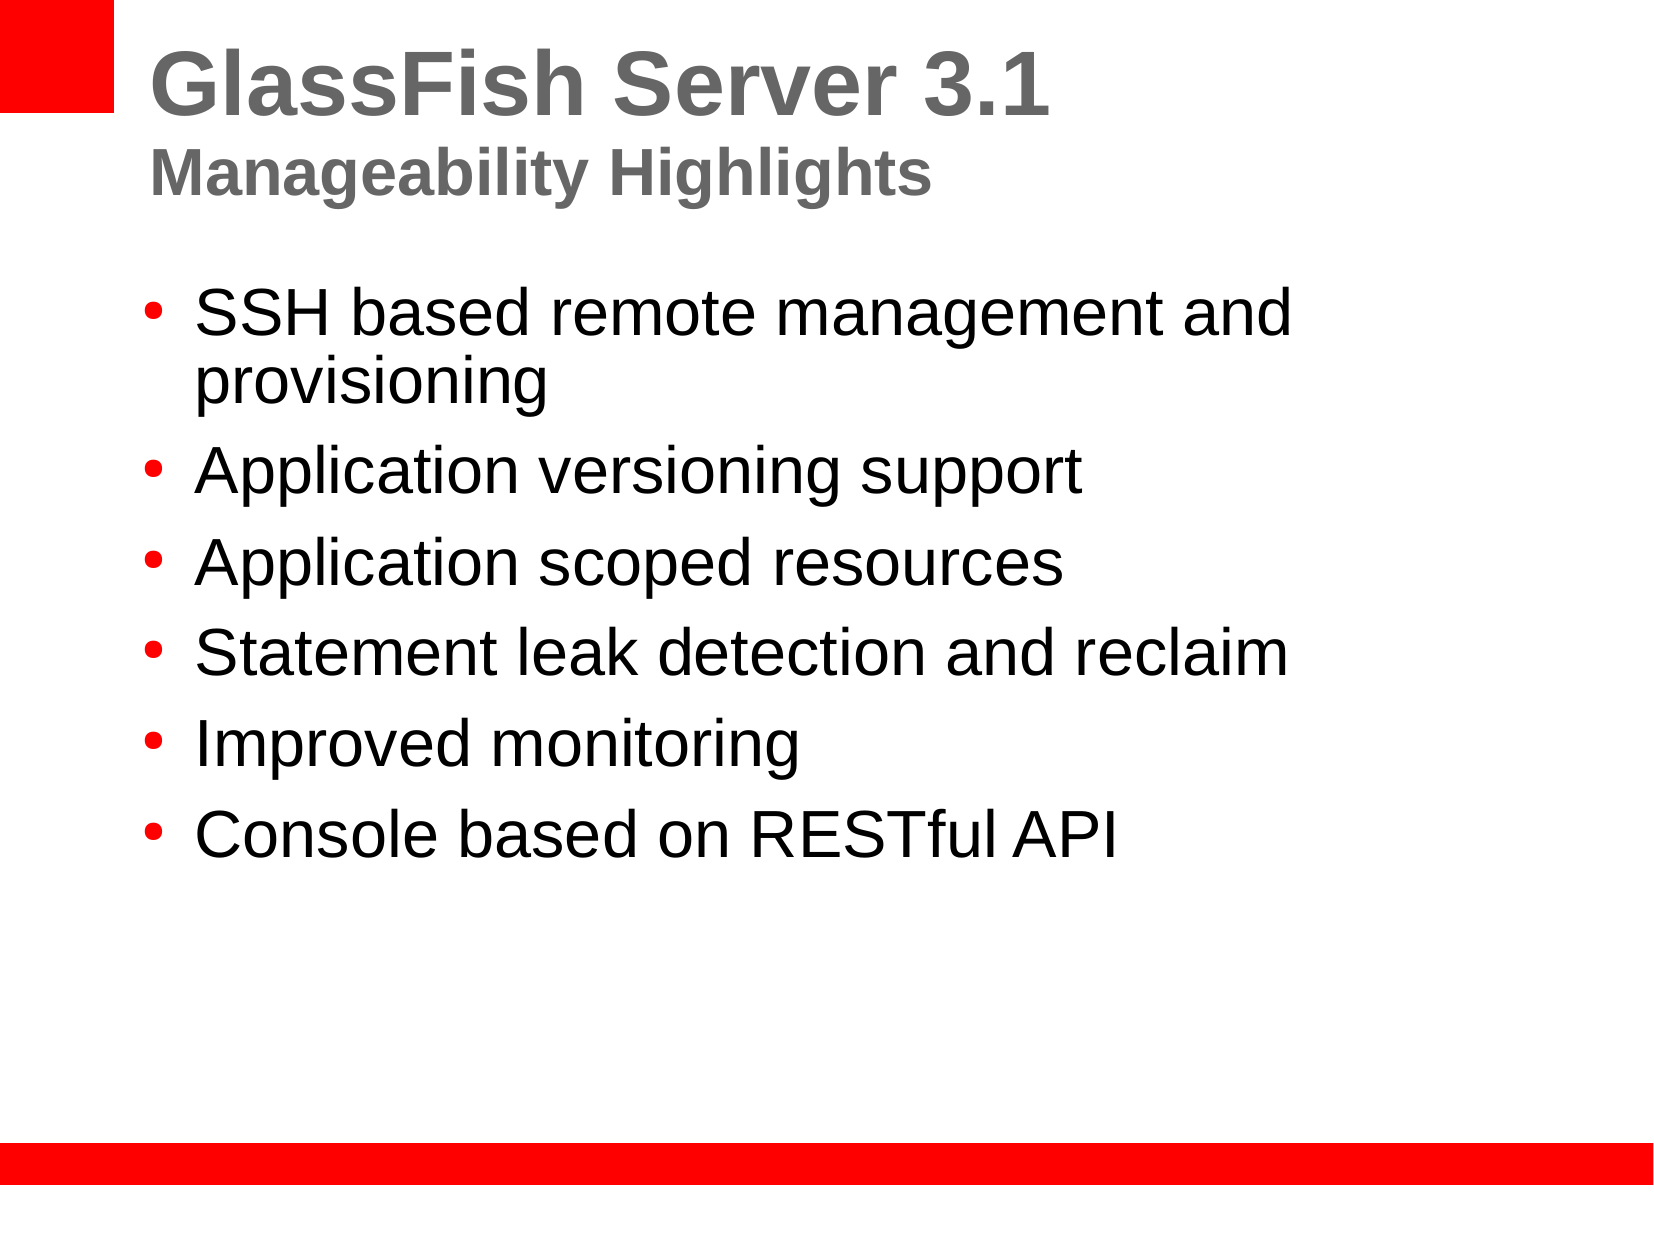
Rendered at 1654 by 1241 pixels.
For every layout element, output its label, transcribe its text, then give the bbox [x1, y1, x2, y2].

picture [0, 0, 114, 113]
list SSH based remote management and provisioning Application versioning support Application scoped resources Statement leak detection and reclaim Improved monitoring Console based on RESTful API [124, 282, 1613, 1124]
title GlassFish Server 3.1 Manageability Highlights [149, 32, 1595, 211]
picture [0, 1143, 1654, 1185]
